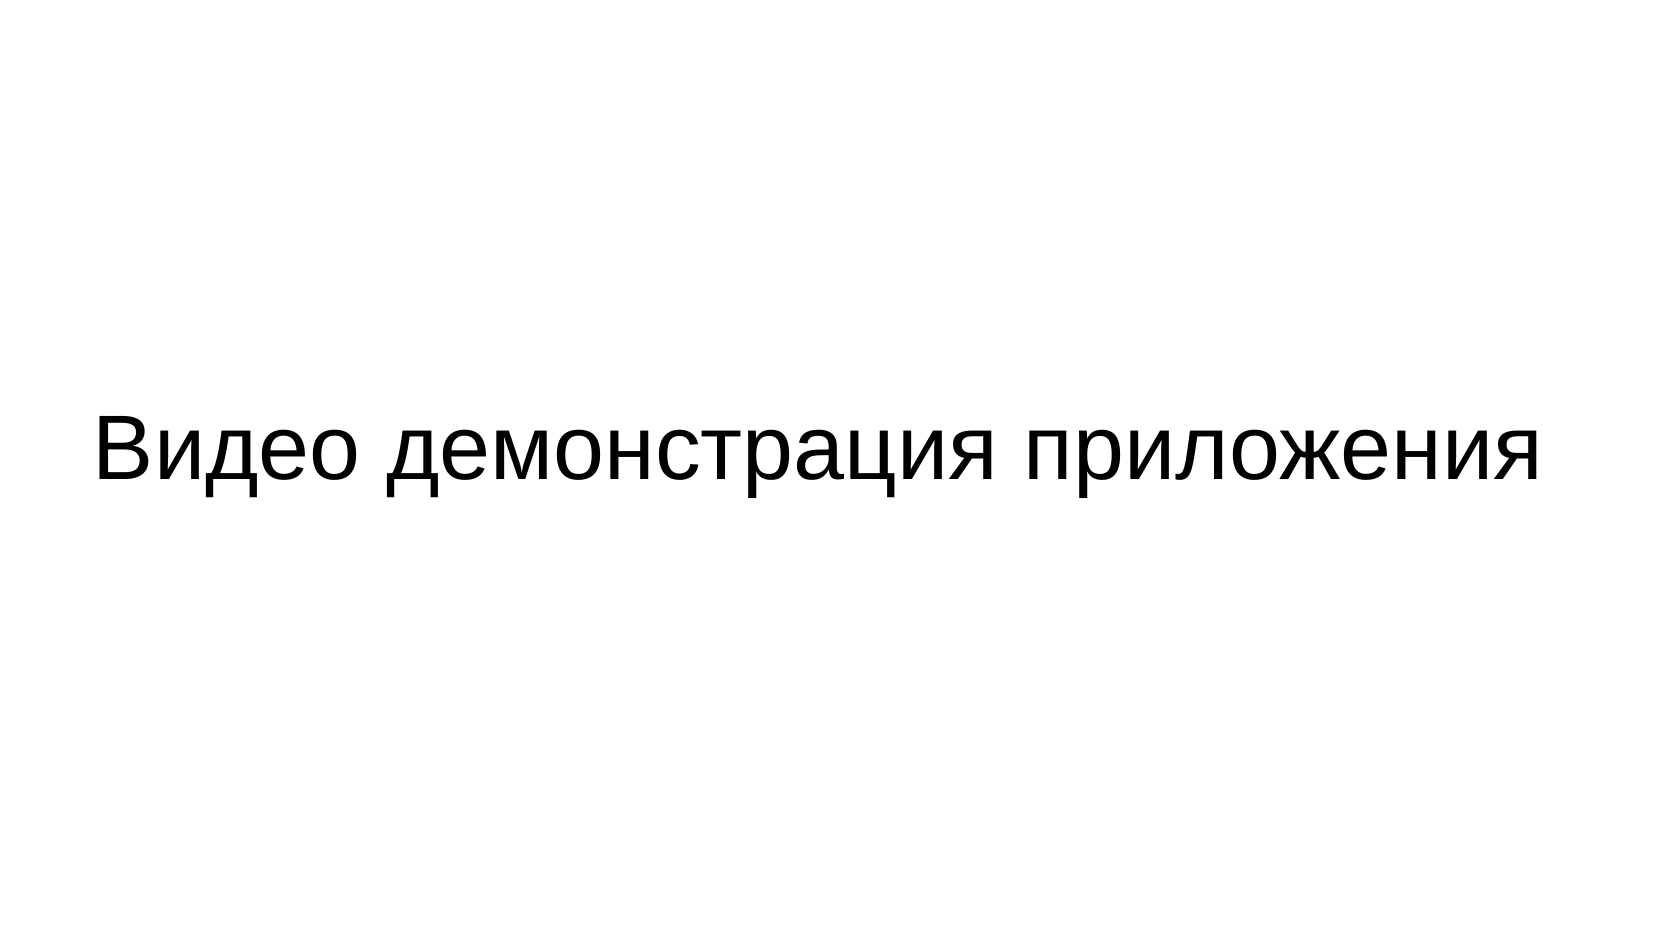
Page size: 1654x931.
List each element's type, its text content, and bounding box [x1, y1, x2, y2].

title Видео демонстрация приложения [75, 369, 1564, 526]
